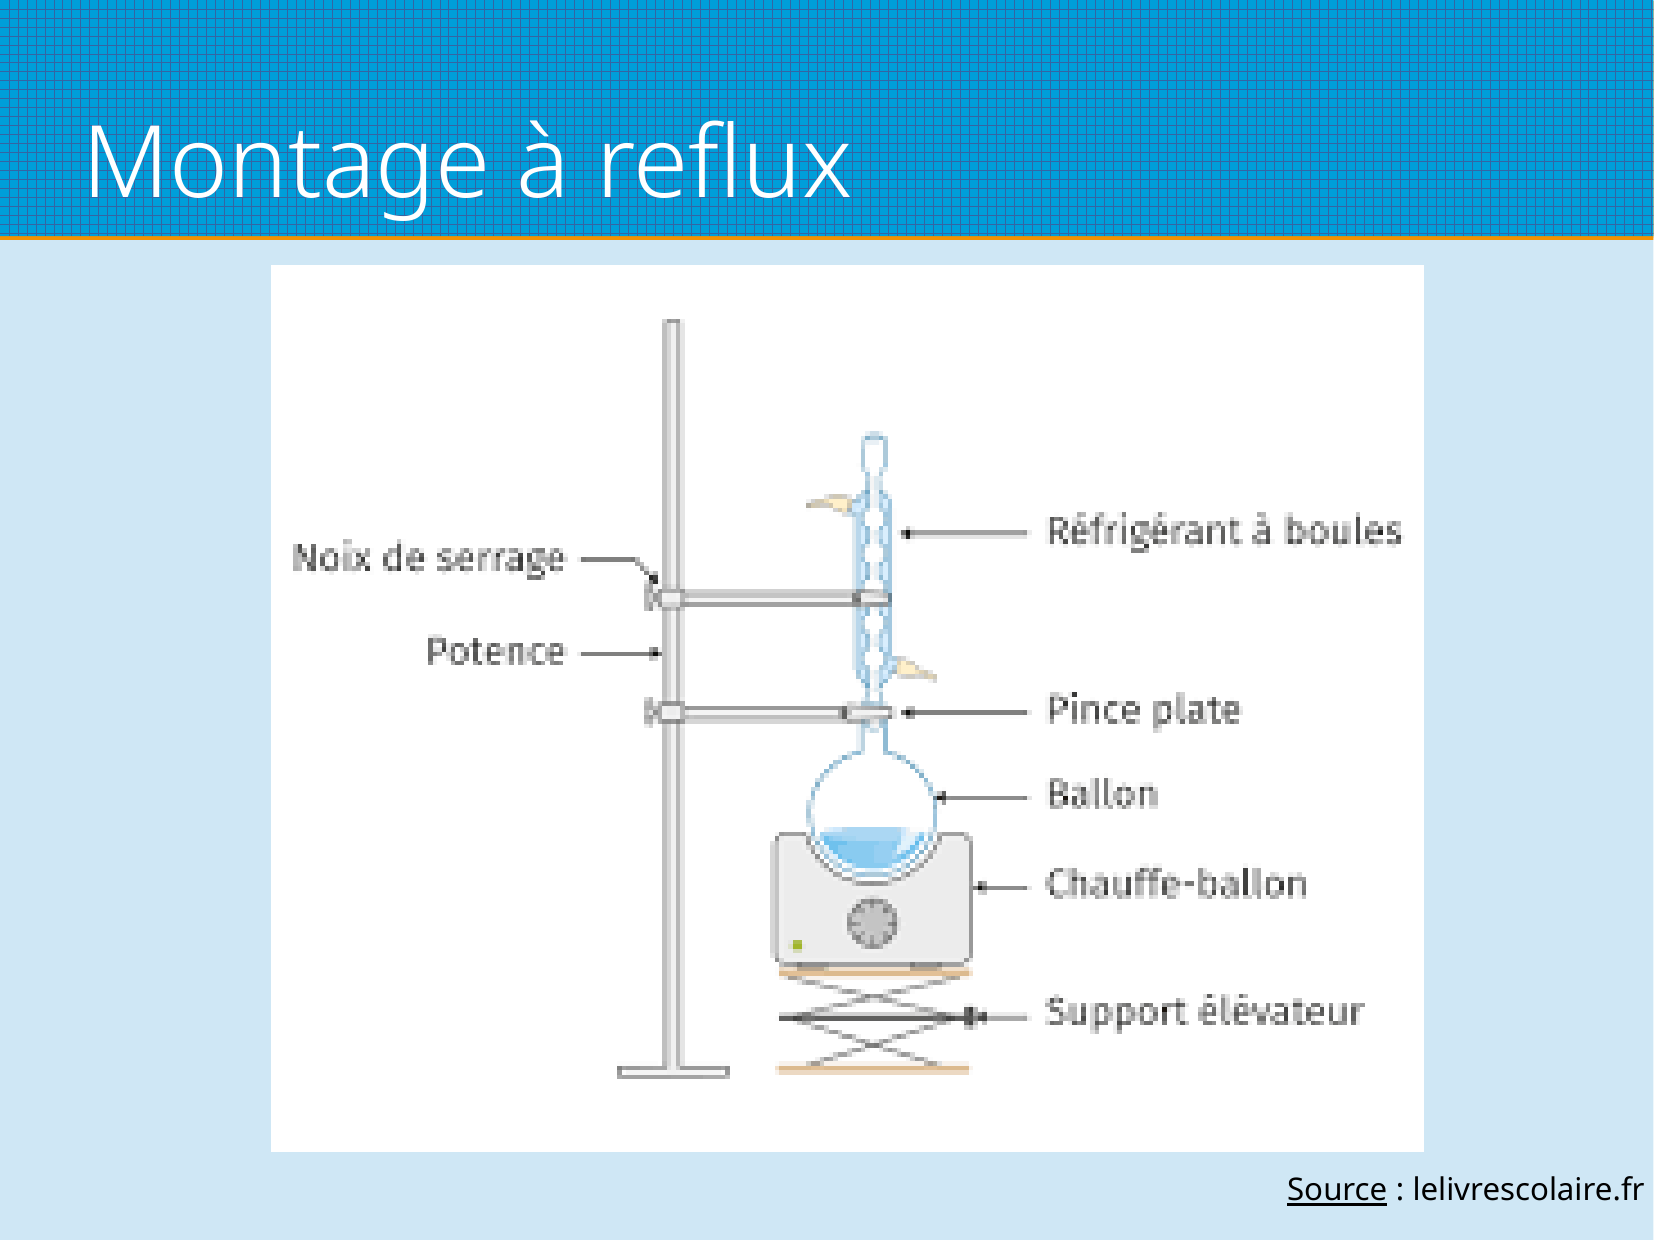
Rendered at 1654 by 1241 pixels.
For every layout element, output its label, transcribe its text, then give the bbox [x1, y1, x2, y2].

picture [271, 265, 1424, 1152]
text_box Source : lelivrescolaire.fr [1281, 1143, 1654, 1234]
title Montage à reflux [82, 19, 1571, 227]
